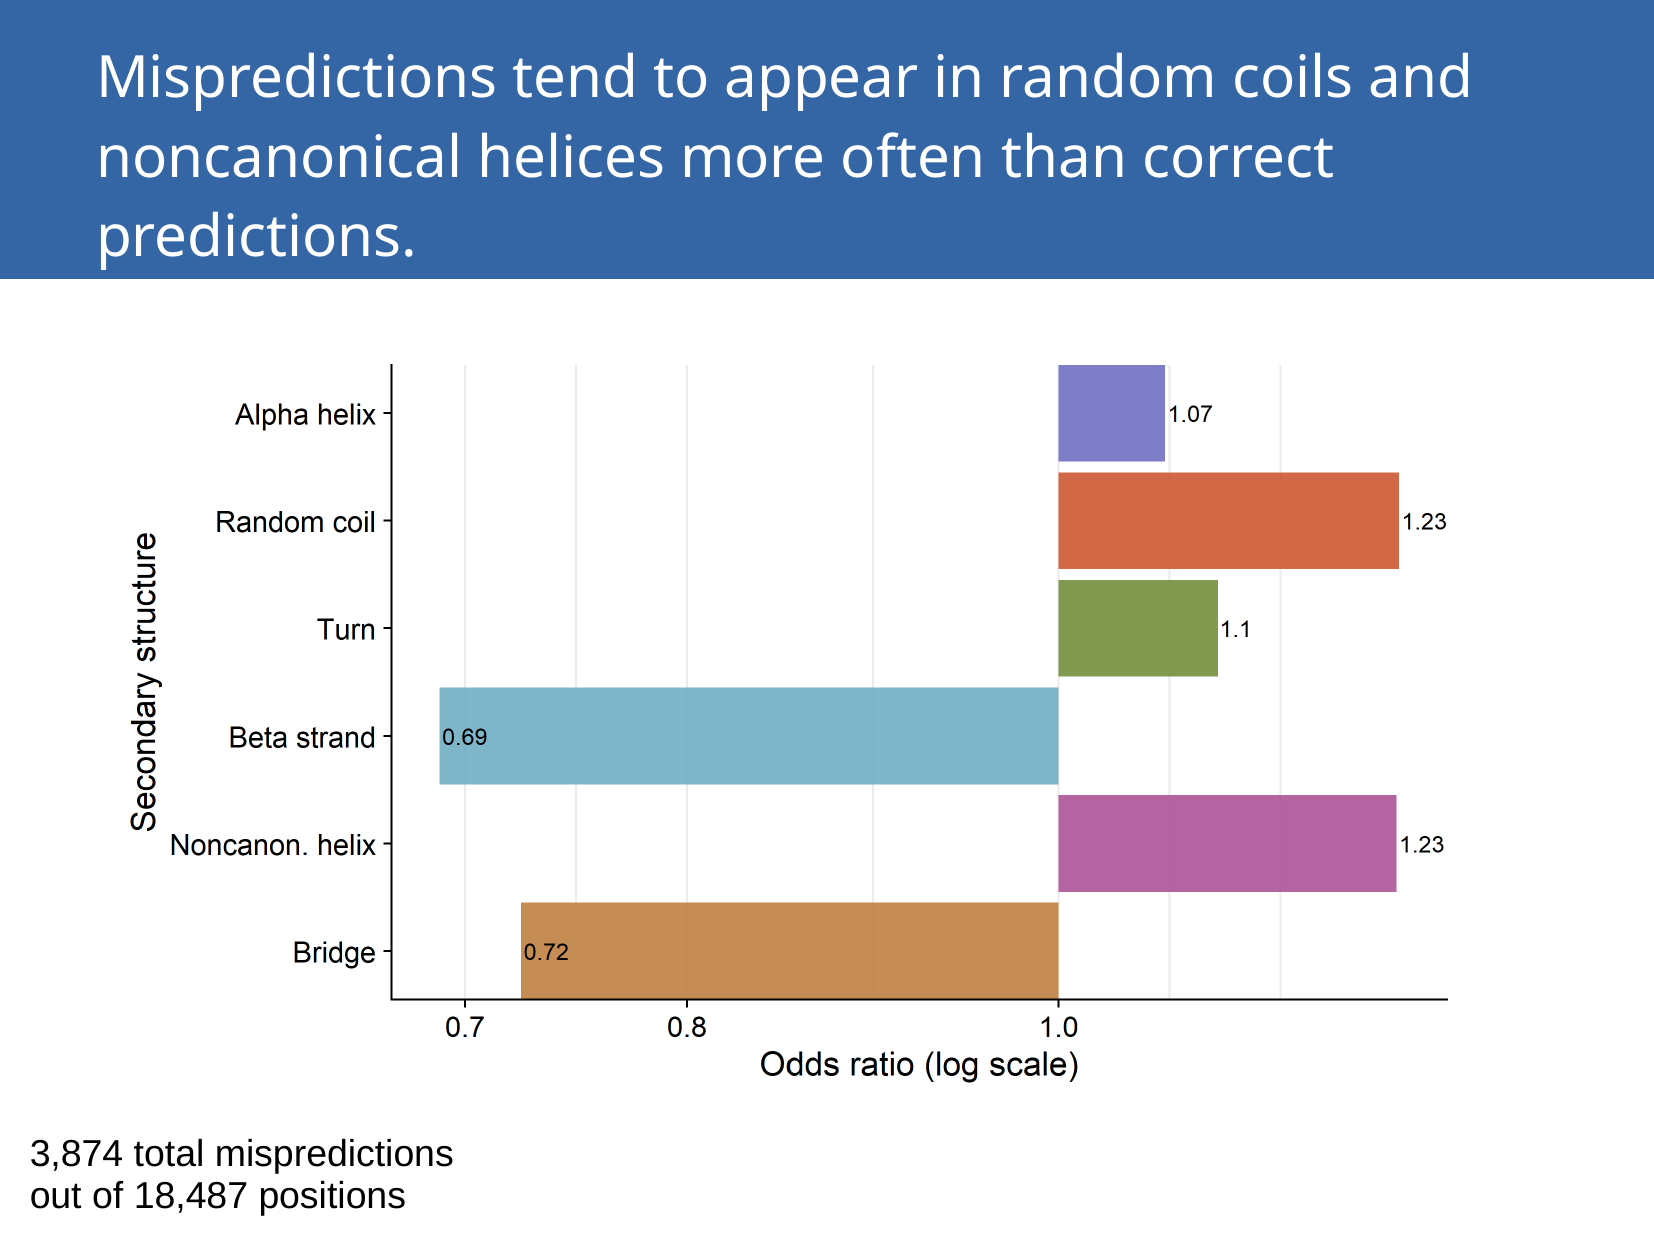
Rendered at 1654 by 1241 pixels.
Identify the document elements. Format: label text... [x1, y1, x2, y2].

text_box Mispredictions tend to appear in random coils and noncanonical helices more often than correct predictions. [6, 28, 1653, 253]
picture [113, 348, 1464, 1099]
text_box [0, 0, 1654, 279]
text_box 3,874 total mispredictions out of 18,487 positions [15, 1125, 496, 1224]
